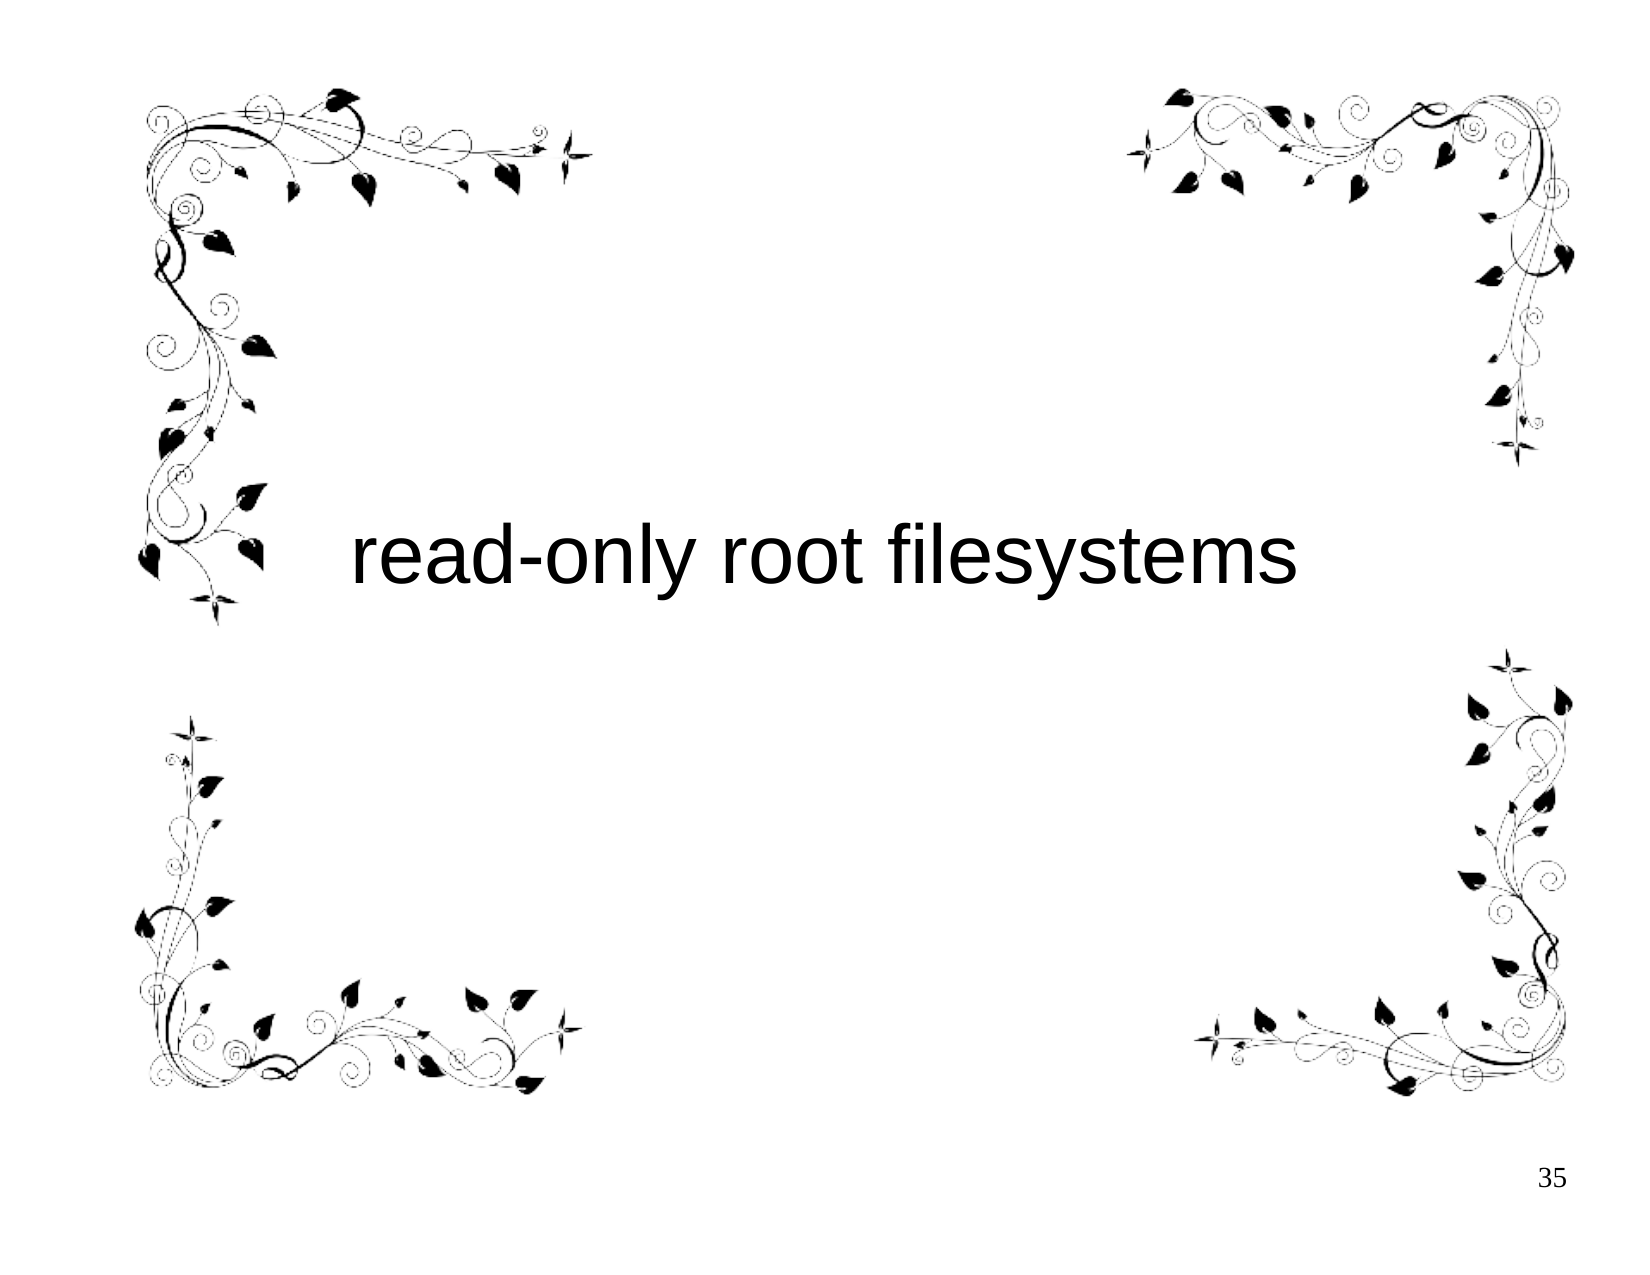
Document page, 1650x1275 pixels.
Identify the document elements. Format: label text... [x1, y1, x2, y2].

picture [128, 80, 1580, 1102]
text_box read-only root filesystems [335, 500, 1315, 628]
